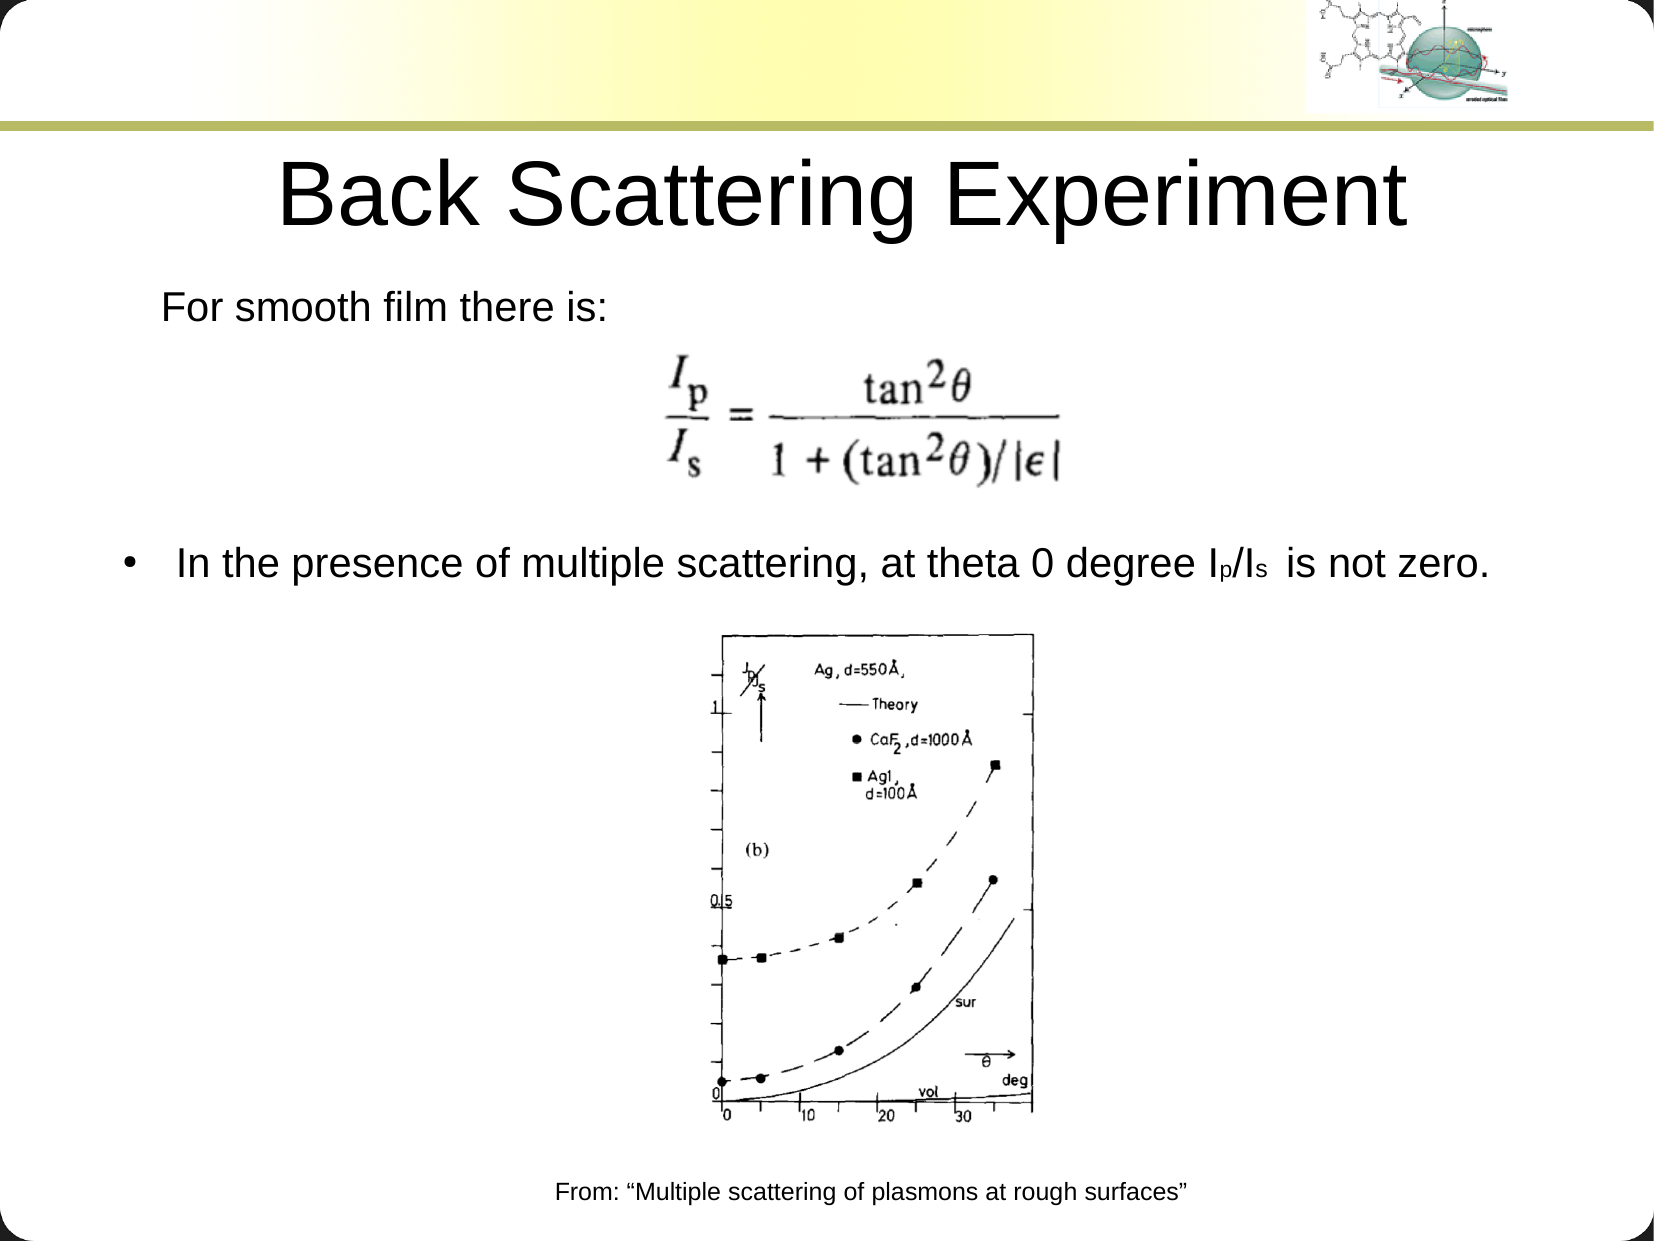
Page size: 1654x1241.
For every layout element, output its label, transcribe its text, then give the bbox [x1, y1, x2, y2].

text_box For smooth film there is: [90, 283, 639, 346]
title Back Scattering Experiment [82, 90, 1571, 298]
picture [0, 0, 1654, 1241]
text_box From: “Multiple scattering of plasmons at rough surfaces” [540, 1170, 1205, 1213]
list In the presence of multiple scattering, at theta 0 degree Ip/Is is not zero. [105, 540, 1654, 1241]
